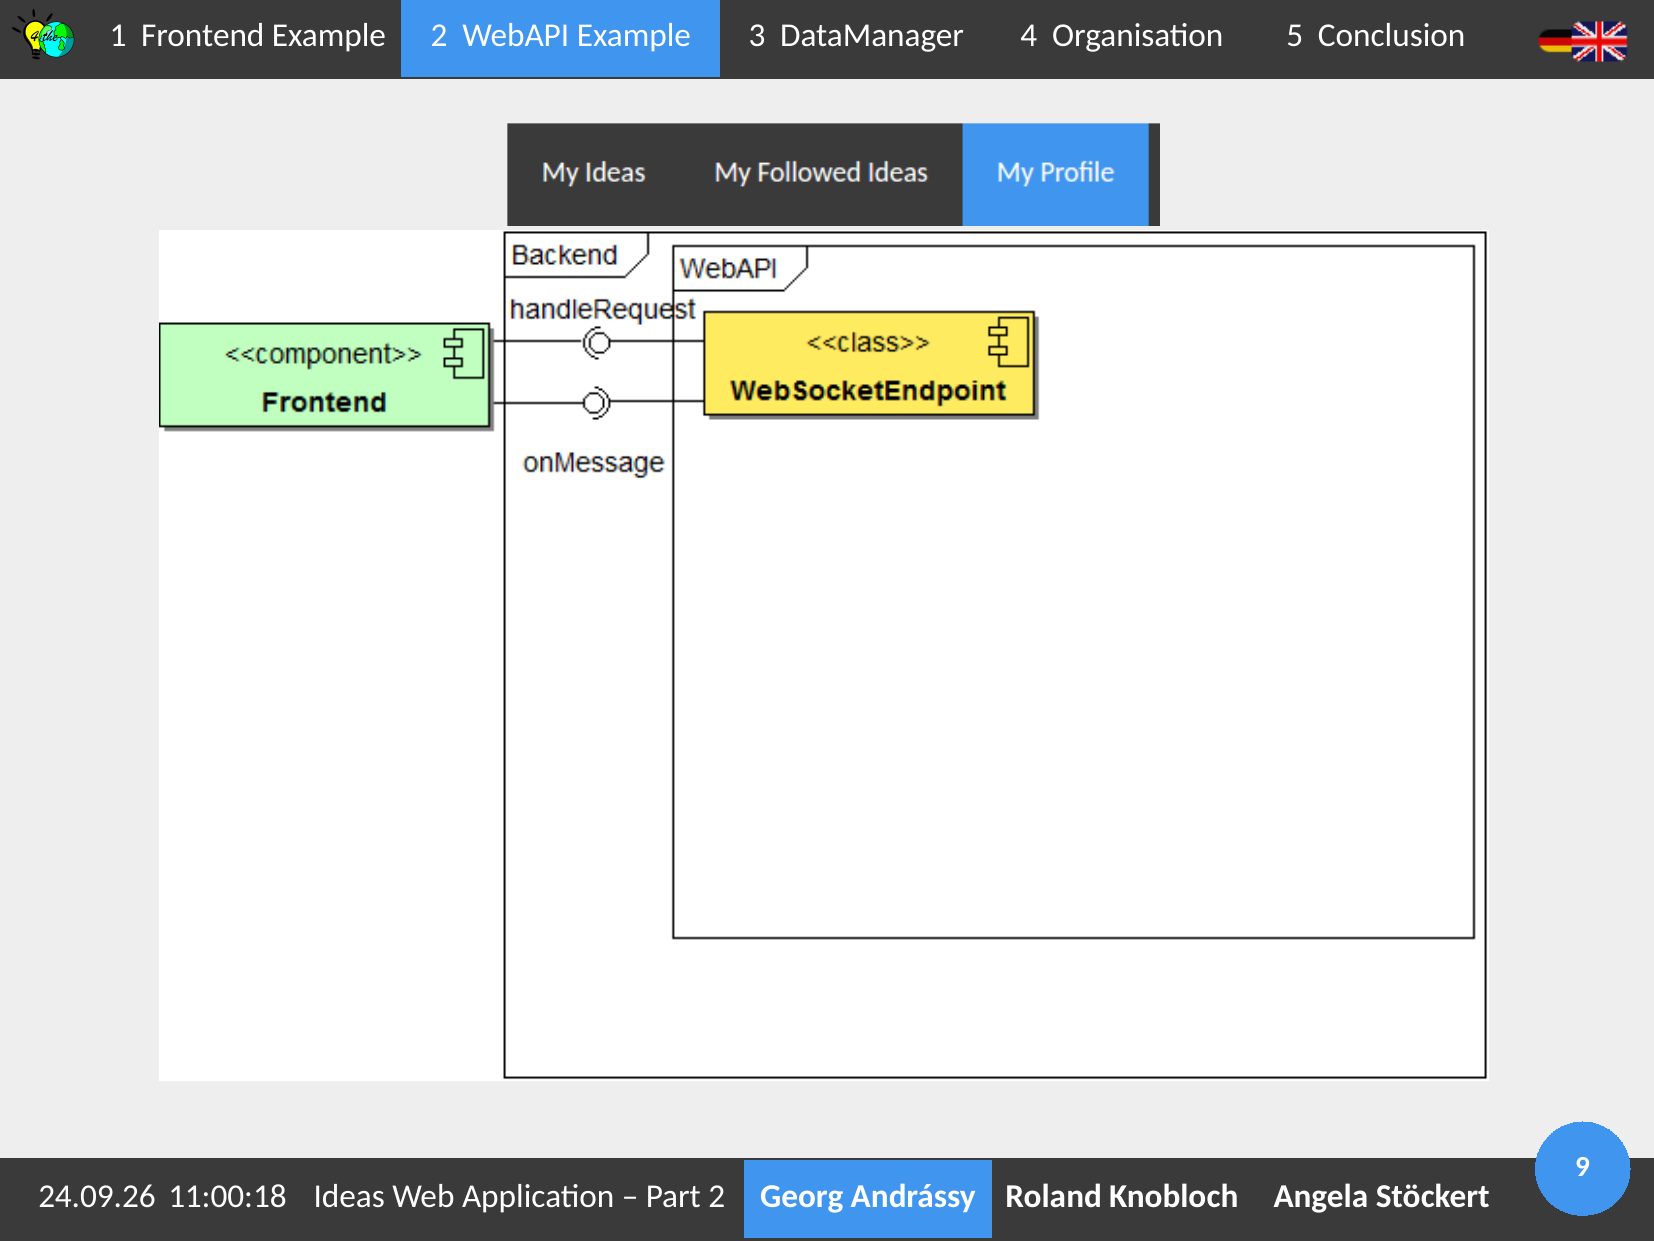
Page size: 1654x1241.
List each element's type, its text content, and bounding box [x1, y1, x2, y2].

picture [1536, 18, 1629, 64]
text_box 2 WebAPI Example [401, 0, 720, 77]
text_box Georg Andrássy [744, 1160, 992, 1238]
text_box Ideas Web Application – Part 2 [307, 1160, 733, 1238]
text_box 3 DataManager [720, 0, 992, 77]
picture [506, 122, 1160, 226]
text_box 5 Conclusion [1251, 0, 1501, 77]
text_box Roland Knobloch [992, 1160, 1251, 1238]
text_box Angela Stöckert [1251, 1160, 1512, 1238]
picture [2, 0, 83, 79]
picture [159, 230, 1489, 1081]
text_box 1 Frontend Example [94, 0, 401, 77]
text_box 4 Organisation [992, 0, 1251, 77]
